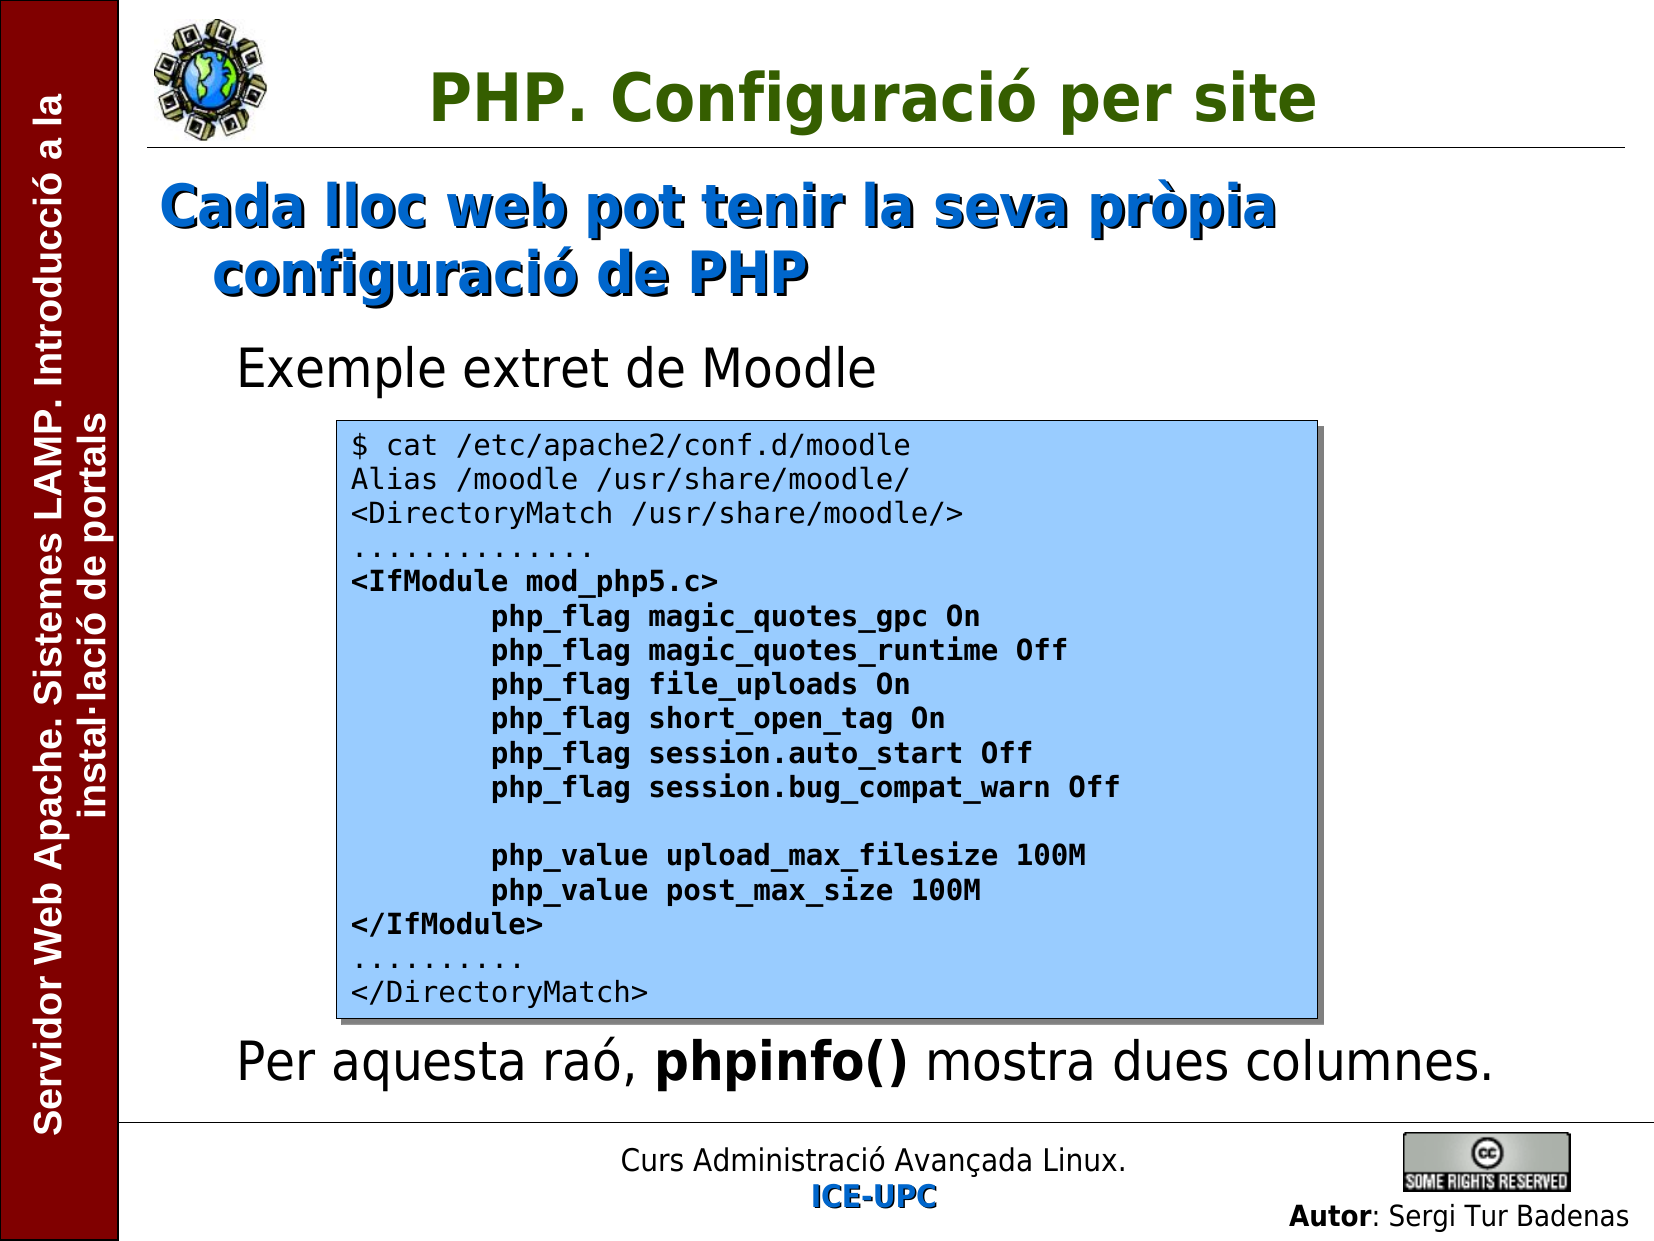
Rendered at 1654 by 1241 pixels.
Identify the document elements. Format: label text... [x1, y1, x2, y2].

text_box $ cat /etc/apache2/conf.d/moodle Alias /moodle /usr/share/moodle/ <DirectoryMatch /usr/share/moodle/> .............. <IfModule mod_php5.c> php_flag magic_quotes_gpc On php_flag magic_quotes_runtime Off php_flag file_uploads On php_flag short_open_tag On php_flag session.auto_start Off php_flag session.bug_compat_warn Off php_value upload_max_filesize 100M php_value post_max_size 100M </IfModule> .......... </DirectoryMatch> [336, 420, 1318, 1019]
picture [154, 19, 268, 56]
title PHP. Configuració per site [129, 56, 1619, 141]
picture [1403, 1132, 1571, 1192]
list Cada lloc web pot tenir la seva pròpia configuració de PHP Exemple extret de Moodle Per aquesta raó, phpinfo() mostra dues columnes. [141, 172, 1630, 1094]
